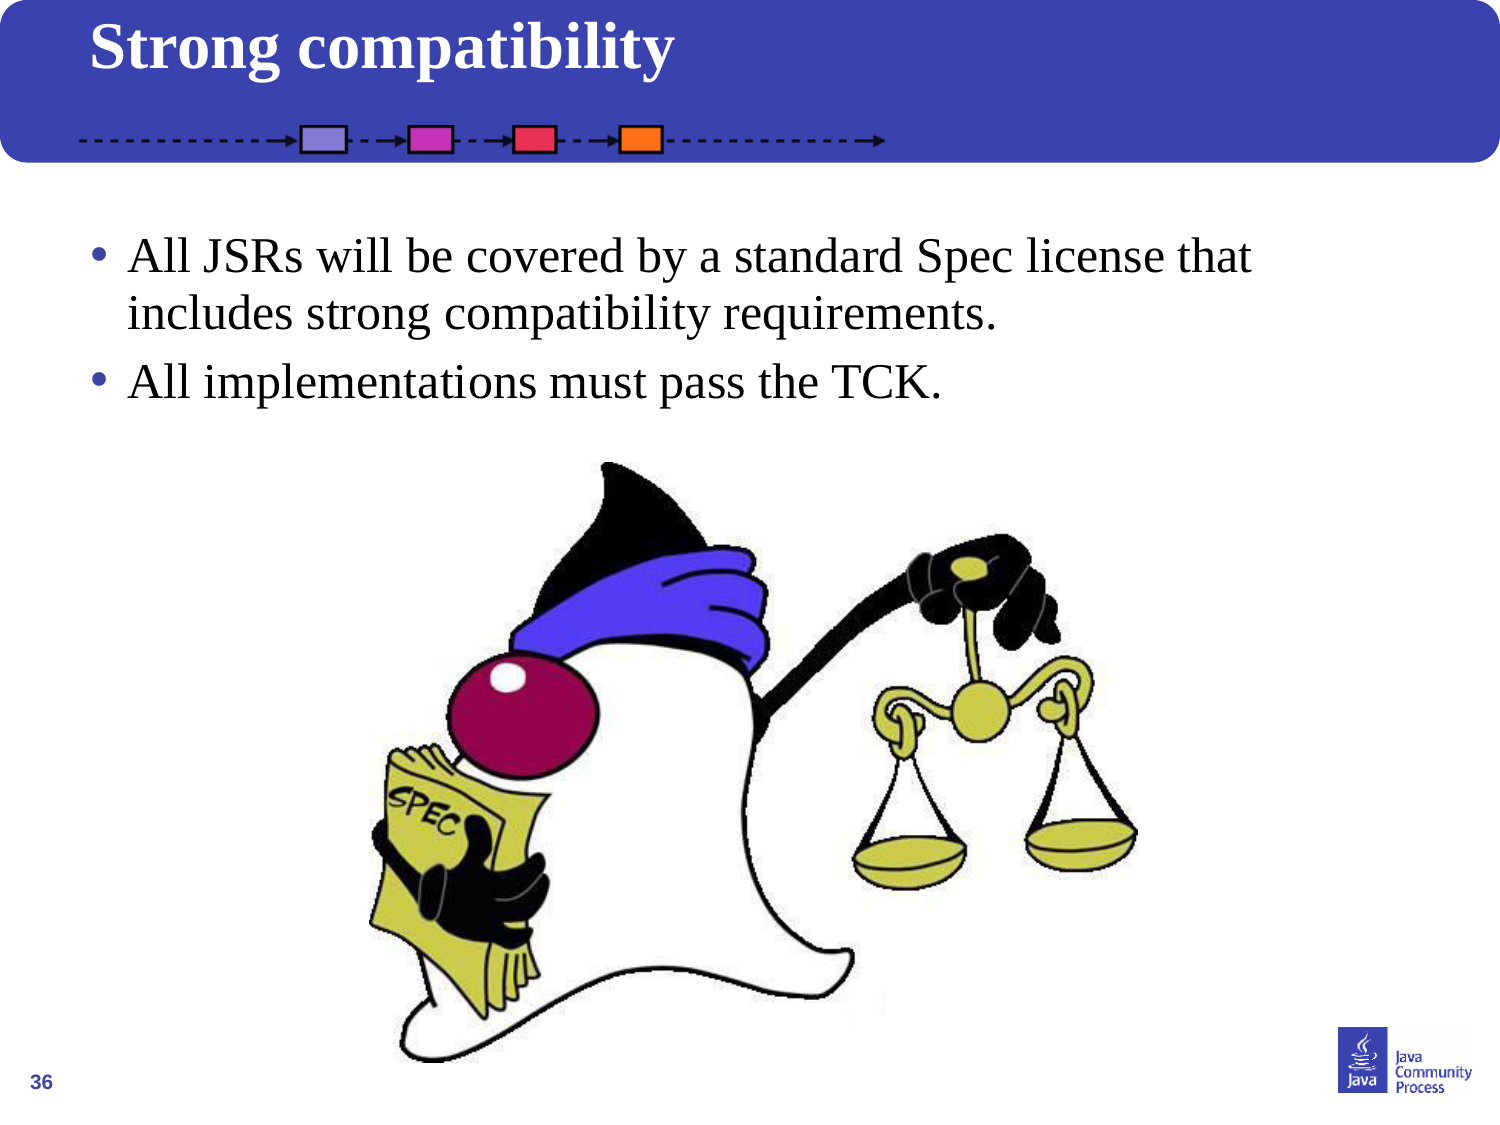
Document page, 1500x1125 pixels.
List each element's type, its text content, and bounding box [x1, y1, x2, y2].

picture [70, 125, 897, 156]
picture [1337, 1026, 1472, 1093]
list All JSRs will be covered by a standard Spec license that includes strong compatibility requirements. All implementations must pass the TCK. [75, 219, 1425, 1061]
title Strong compatibility [75, 0, 1391, 143]
picture [369, 462, 1138, 1063]
